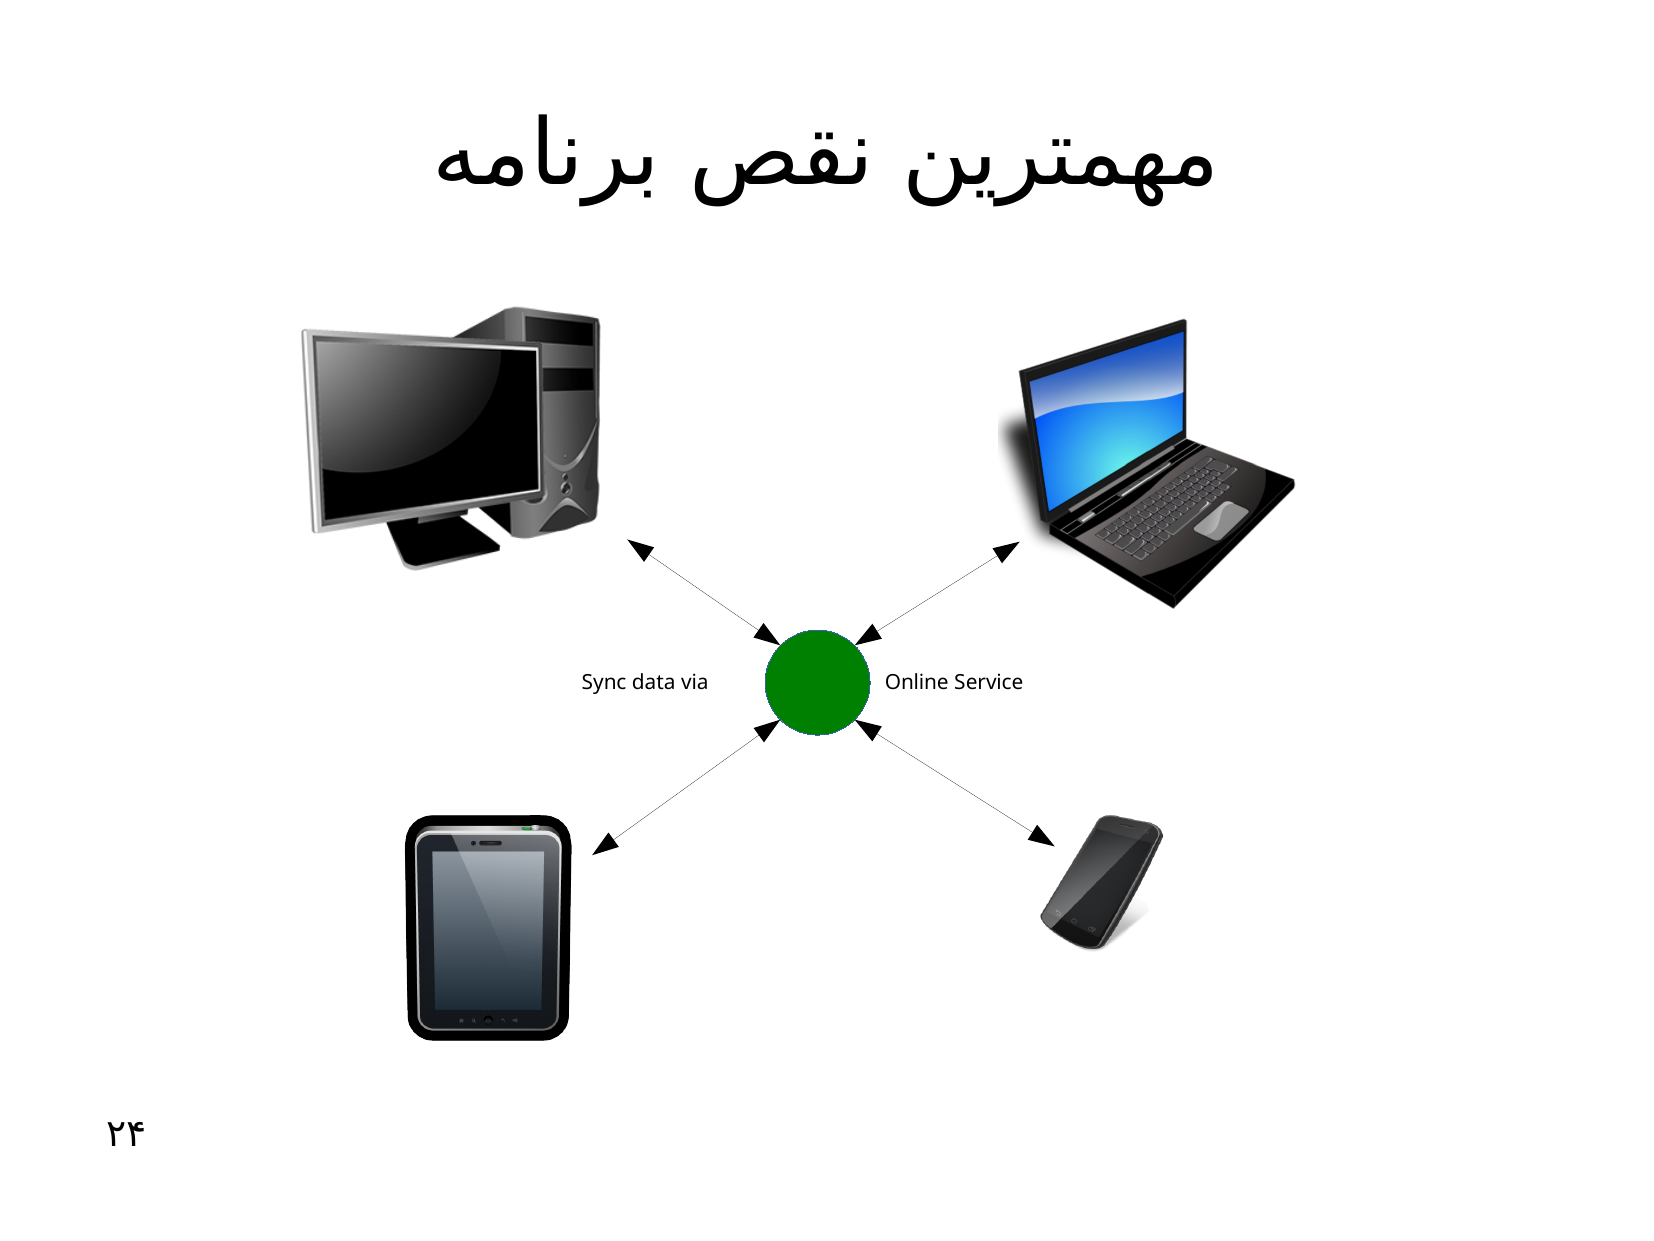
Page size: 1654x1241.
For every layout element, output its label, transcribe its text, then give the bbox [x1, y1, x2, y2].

picture [1025, 810, 1176, 961]
picture [998, 314, 1299, 616]
text_box Online Service [870, 660, 1050, 700]
picture [300, 284, 601, 586]
text_box [765, 630, 870, 736]
title مهمترین نقص برنامه [82, 49, 1571, 257]
picture [375, 815, 601, 1041]
text_box Sync data via [566, 660, 738, 700]
text_box ۲۴ [91, 1104, 168, 1175]
